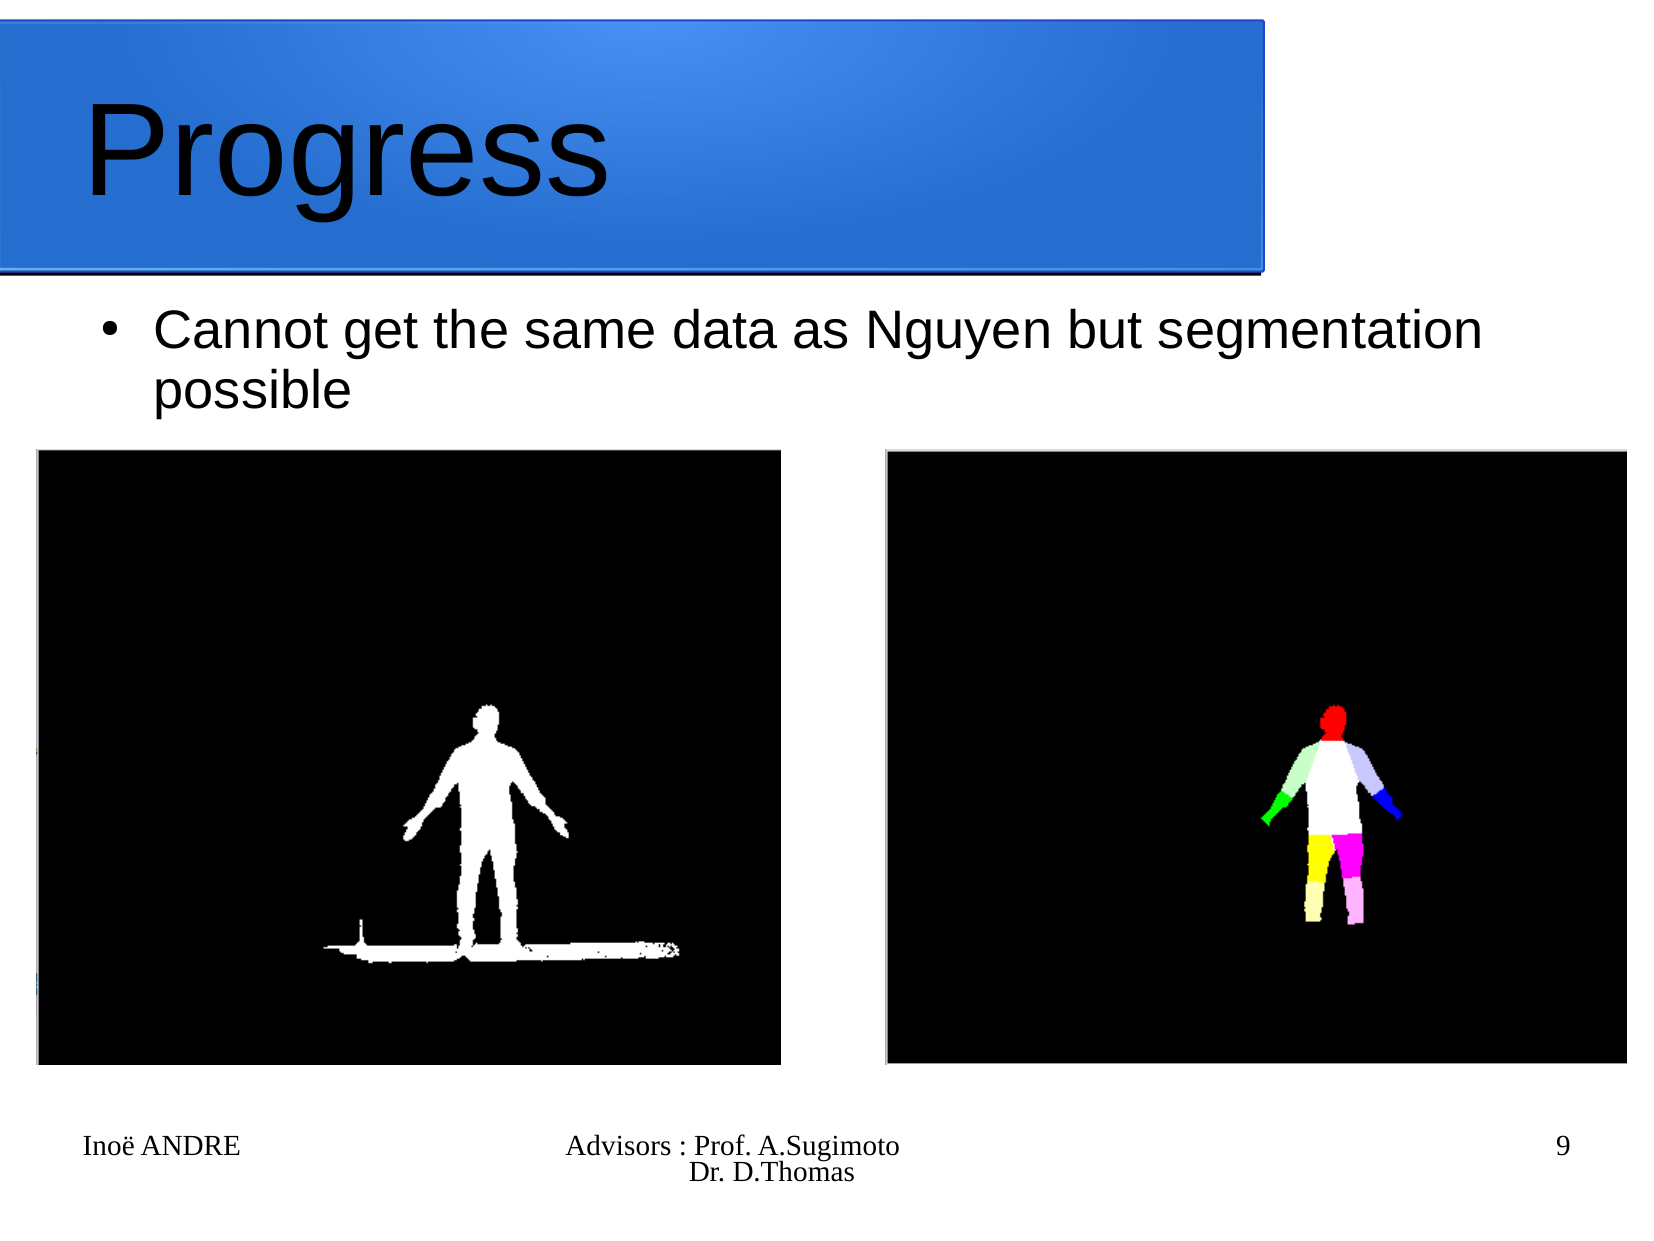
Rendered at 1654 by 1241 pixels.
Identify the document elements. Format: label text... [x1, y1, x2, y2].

title Progress [82, 47, 1235, 252]
picture [885, 449, 1627, 1066]
picture [36, 449, 781, 1065]
list Cannot get the same data as Nguyen but segmentation possible [82, 299, 1571, 1019]
